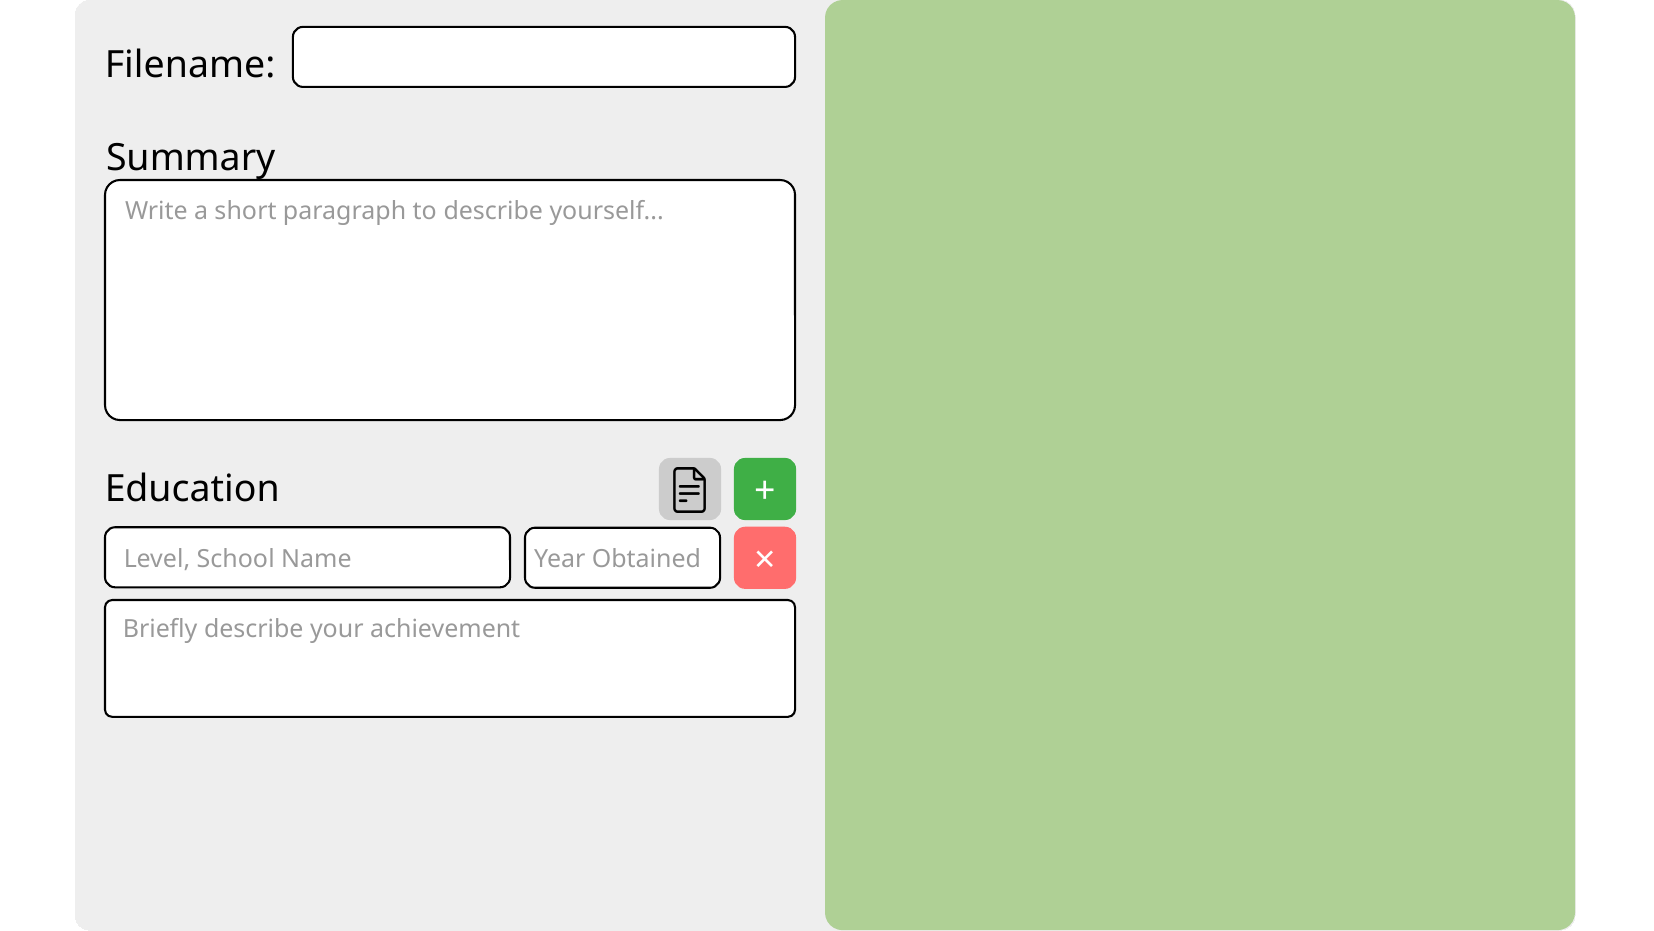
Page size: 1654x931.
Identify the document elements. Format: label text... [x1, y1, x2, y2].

text_box Summary [91, 123, 281, 181]
text_box + [735, 458, 796, 520]
text_box Year Obtained [525, 527, 721, 588]
text_box Briefly describe your achievement [105, 600, 796, 717]
text_box × [735, 527, 796, 588]
text_box Filename: [90, 30, 293, 87]
text_box Write a short paragraph to describe yourself... [105, 180, 796, 421]
picture [668, 467, 711, 514]
text_box Education [90, 458, 290, 516]
text_box Level, School Name [105, 527, 511, 588]
text_box [75, 0, 1576, 931]
